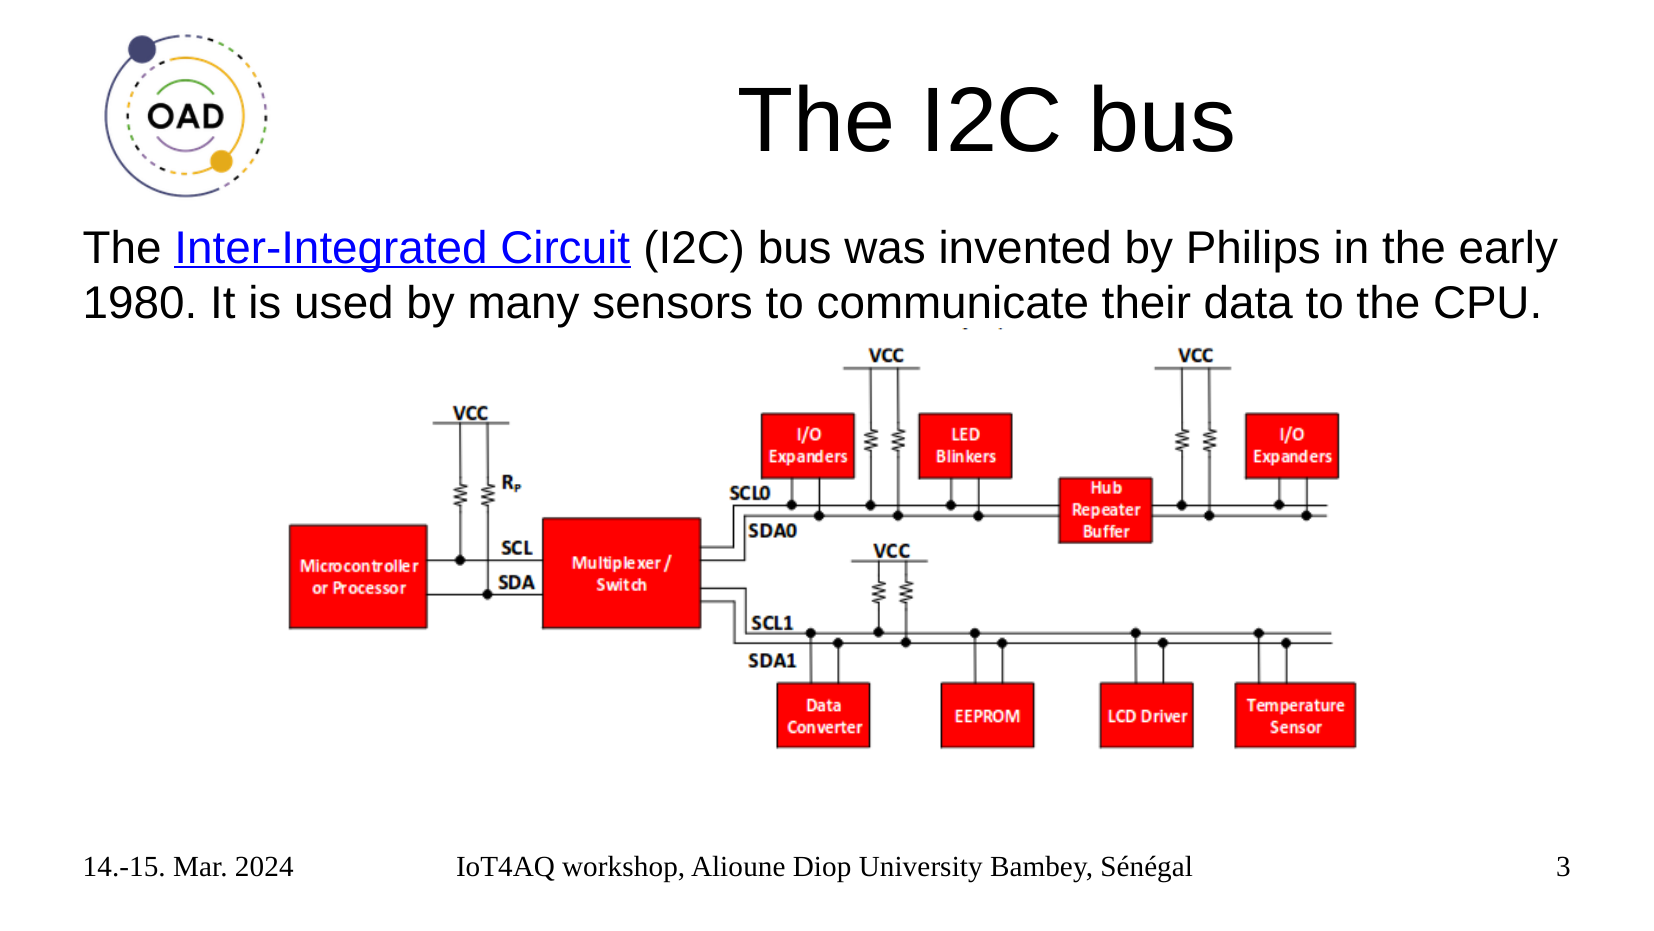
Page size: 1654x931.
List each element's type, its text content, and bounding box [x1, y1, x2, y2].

picture [64, 20, 302, 218]
list The Inter-Integrated Circuit (I2C) bus was invented by Philips in the early 1980. It is used by many sensors to communicate their data to the CPU. [82, 217, 1571, 757]
picture [236, 328, 1391, 757]
title The I2C bus [403, 37, 1571, 193]
